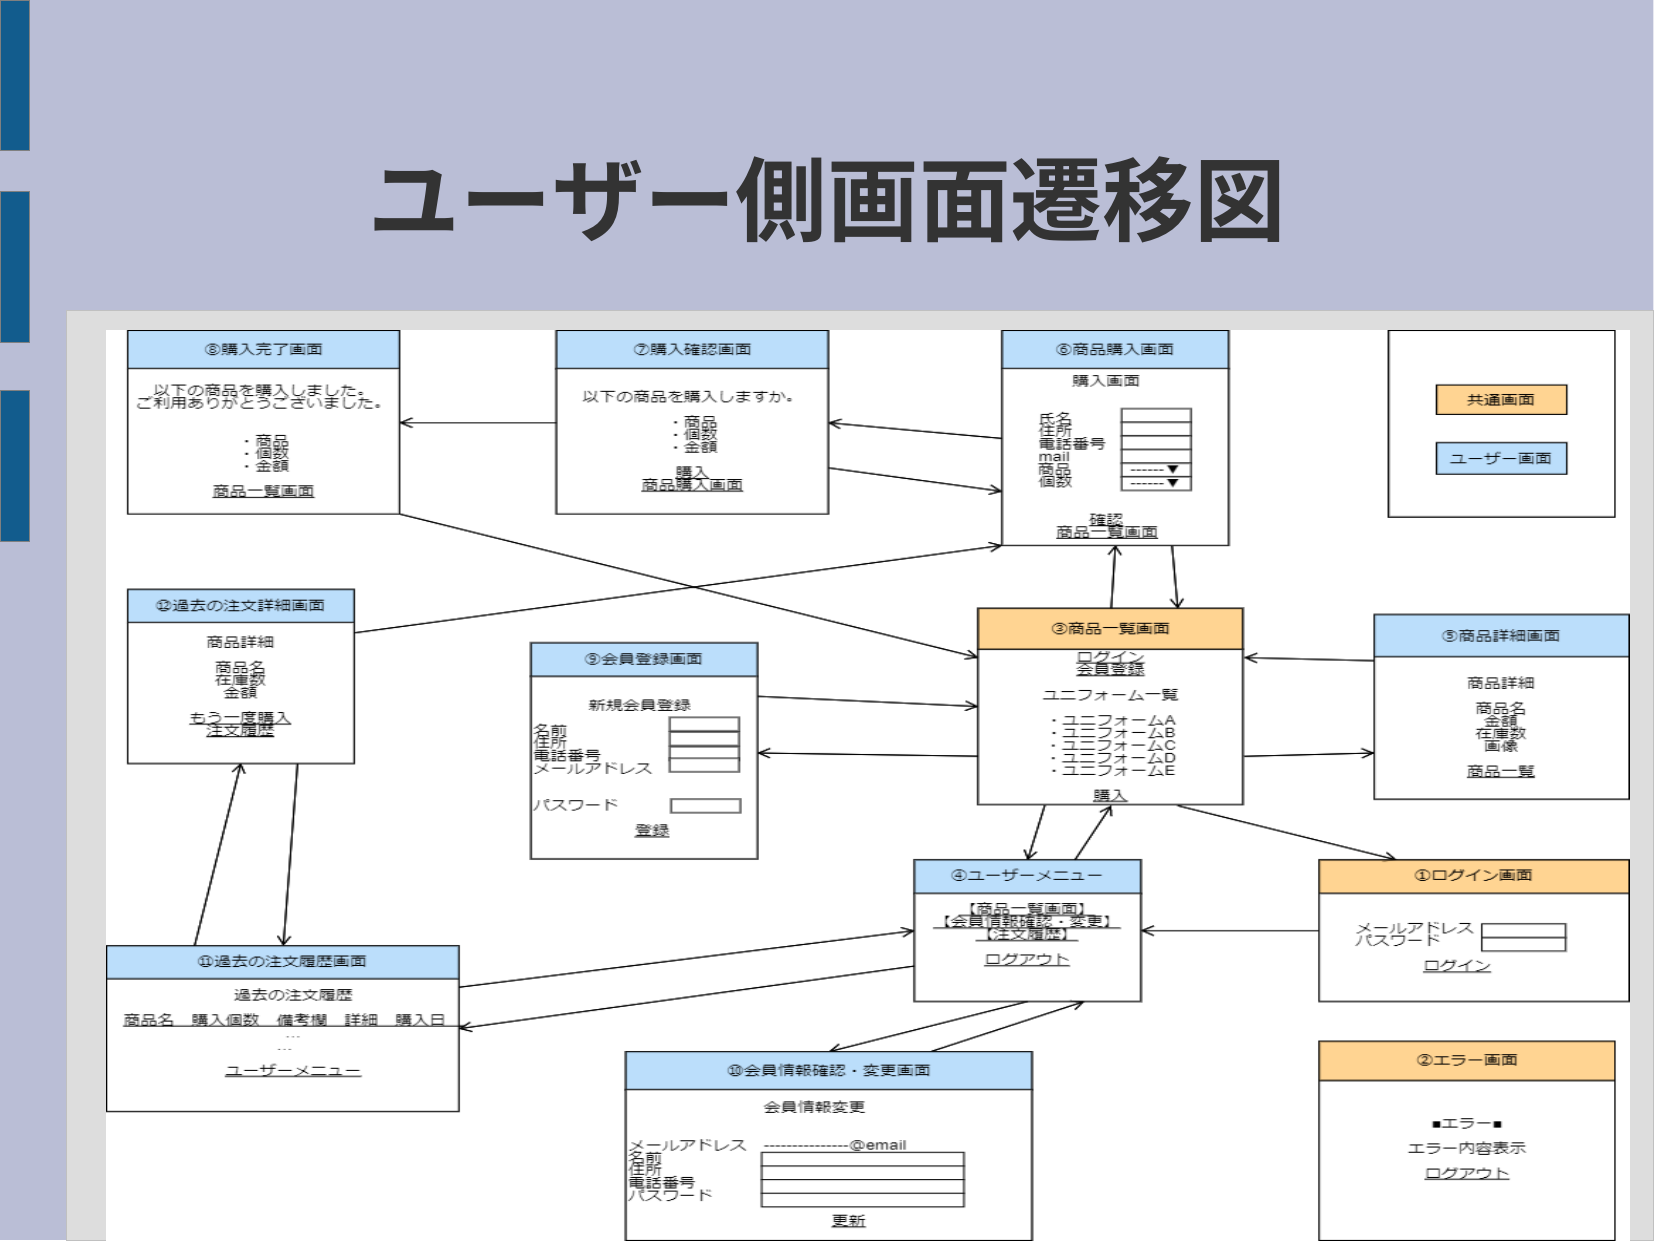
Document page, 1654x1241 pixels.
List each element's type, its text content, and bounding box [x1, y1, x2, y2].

picture [106, 330, 1630, 1241]
title ユーザー側画面遷移図 [121, 91, 1534, 299]
